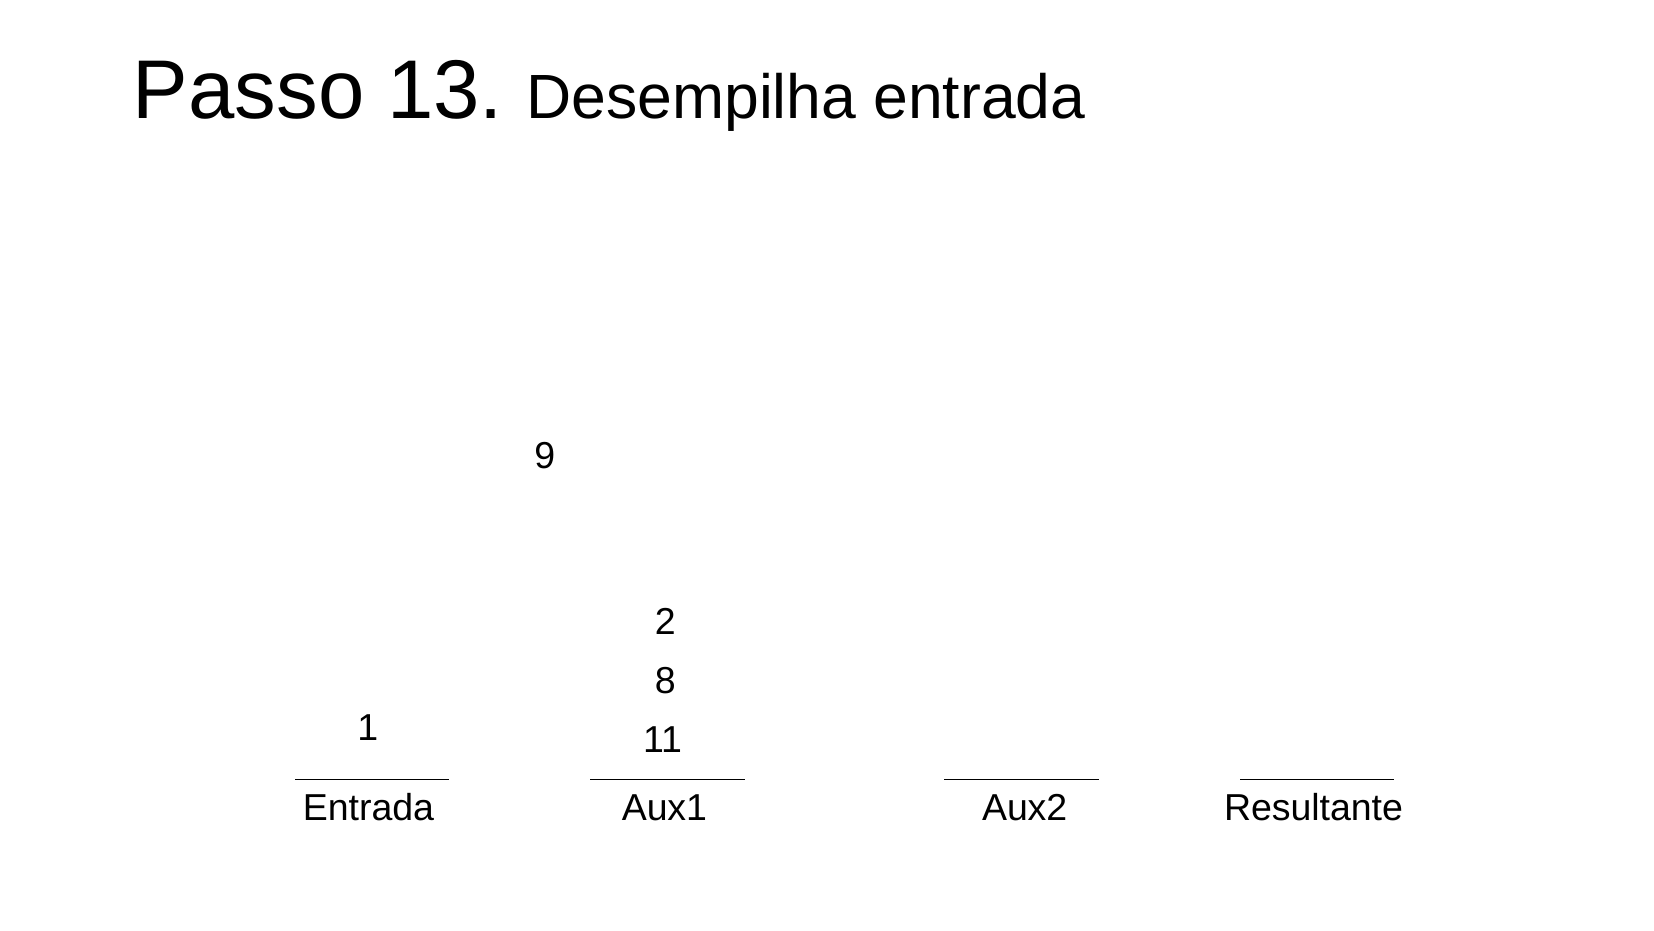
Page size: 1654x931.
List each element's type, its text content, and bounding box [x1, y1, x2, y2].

text_box Resultante [1209, 779, 1418, 837]
text_box Aux2 [967, 780, 1083, 837]
text_box 1 [342, 699, 393, 756]
text_box 2 [640, 592, 709, 650]
text_box Entrada [288, 779, 449, 837]
text_box Passo 13. Desempilha entrada [118, 35, 1583, 353]
text_box 9 [519, 427, 571, 485]
text_box 11 [628, 710, 697, 768]
text_box Aux1 [607, 780, 723, 837]
text_box 8 [640, 651, 709, 709]
